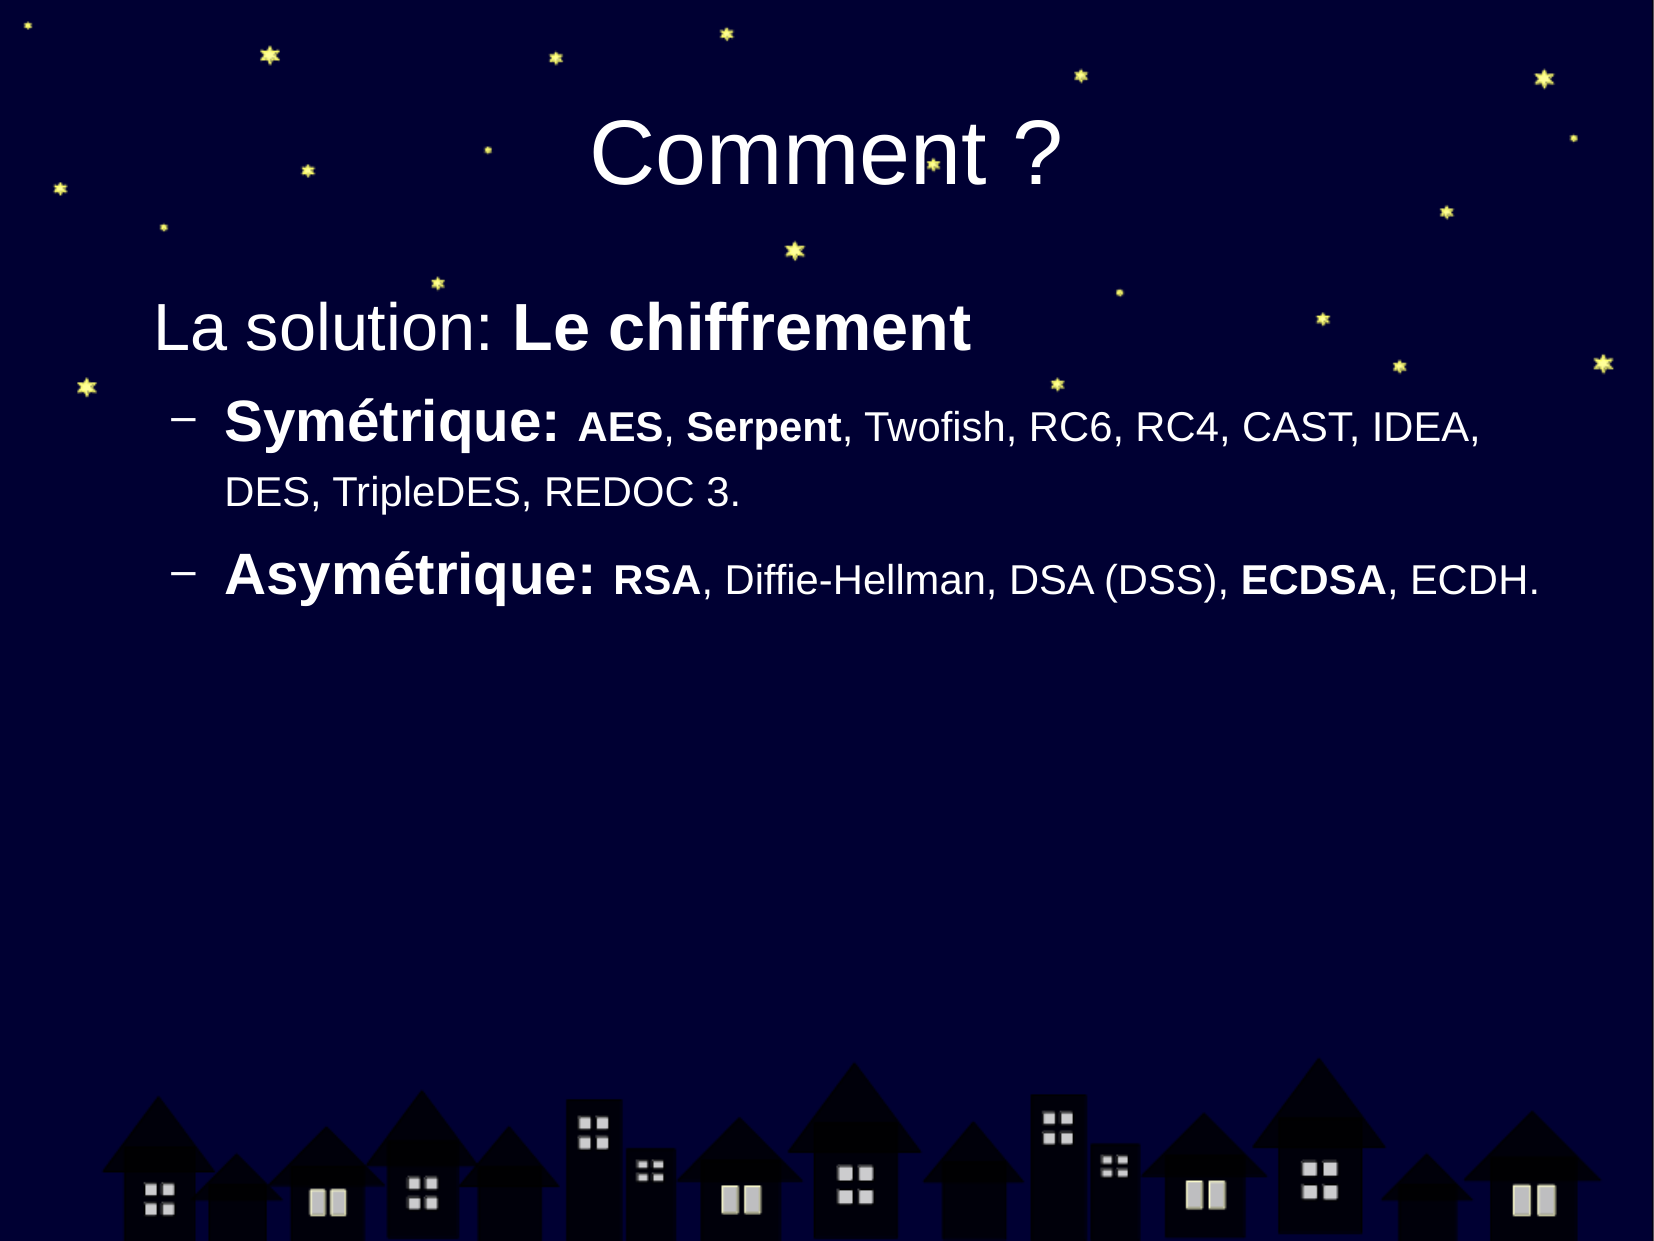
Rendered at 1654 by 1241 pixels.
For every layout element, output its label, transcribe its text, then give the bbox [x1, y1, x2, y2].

list La solution: Le chiffrement Symétrique: AES, Serpent, Twofish, RC6, RC4, CAST, IDEA, DES, TripleDES, REDOC 3. Asymétrique: RSA, Diffie-Hellman, DSA (DSS), ECDSA, ECDH. [82, 290, 1571, 1010]
title Comment ? [82, 49, 1571, 257]
picture [0, 0, 1654, 1241]
